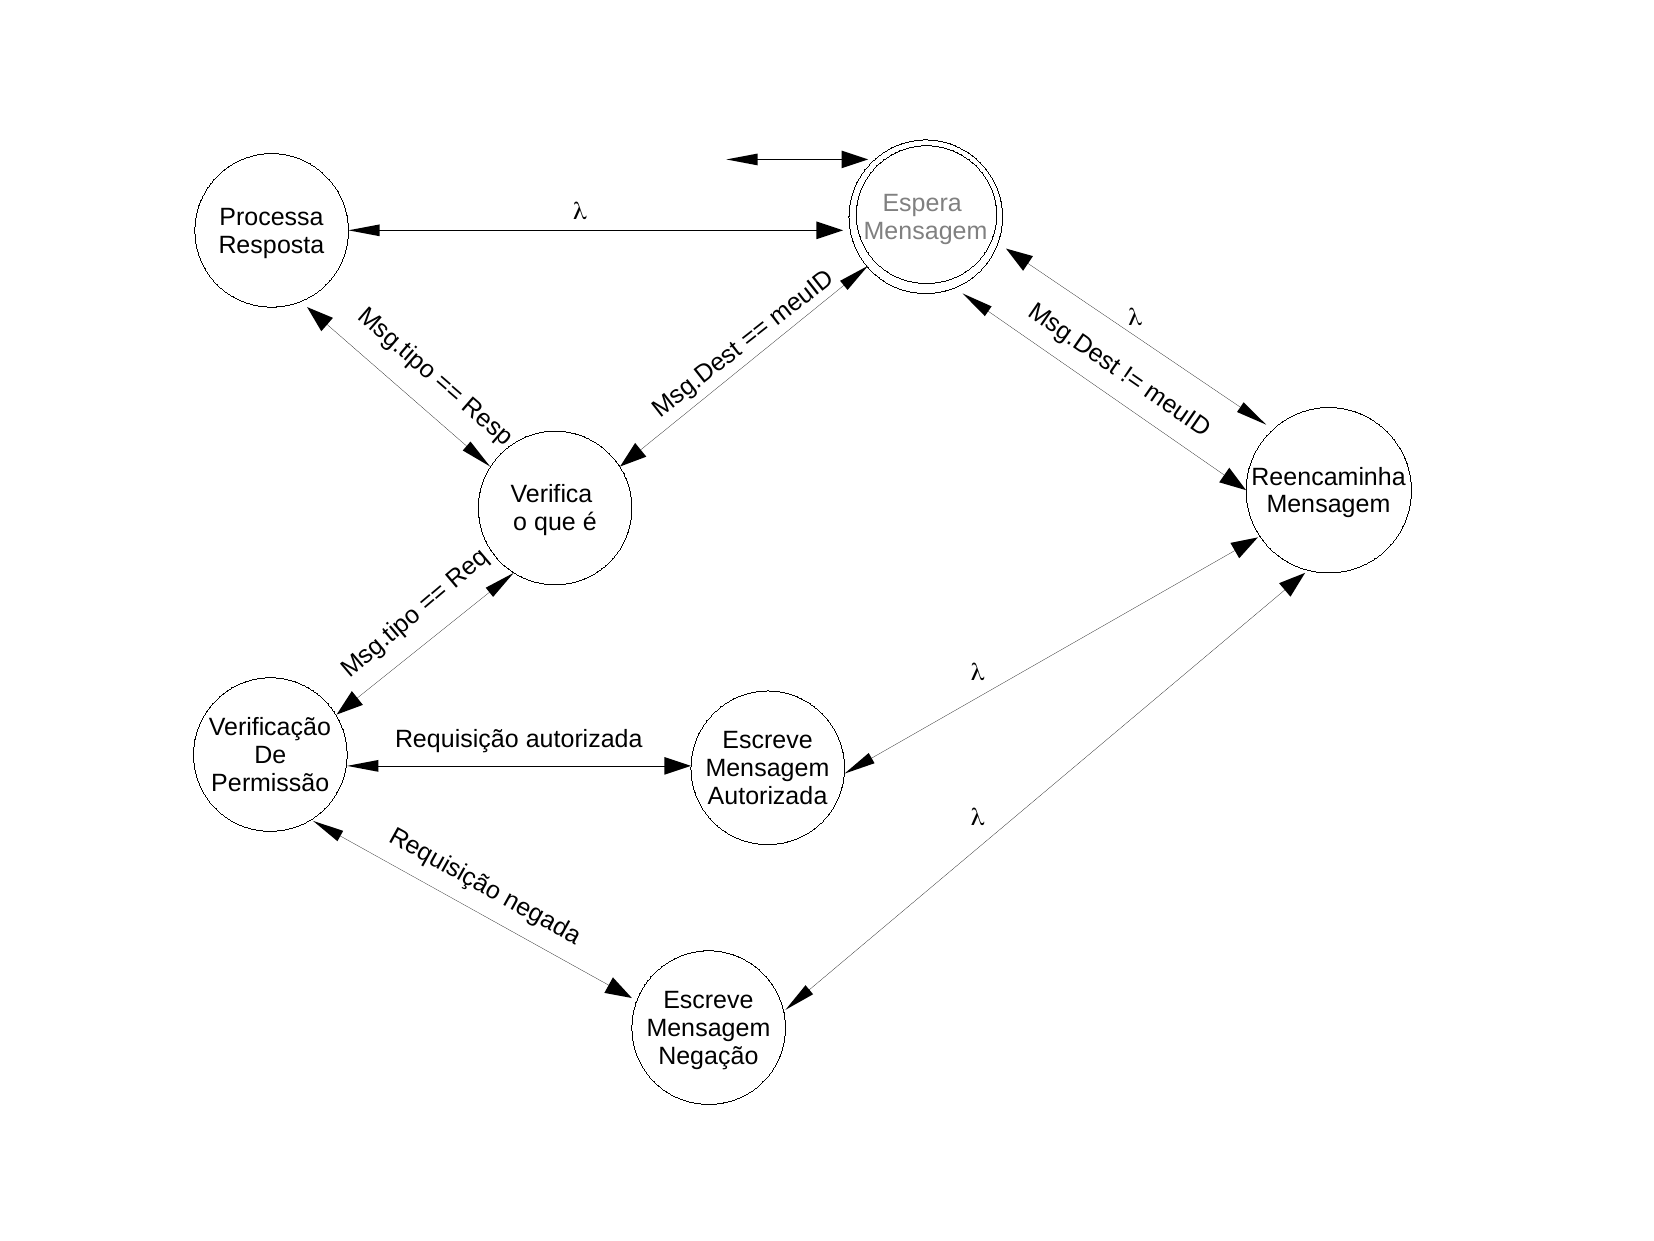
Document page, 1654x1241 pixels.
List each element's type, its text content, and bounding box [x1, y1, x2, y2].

text_box Msg.Dest == meuID [629, 247, 855, 438]
chart [964, 661, 993, 682]
text_box Verificação De Permissão [193, 677, 348, 832]
text_box Msg.tipo == Req [318, 526, 510, 698]
chart [964, 806, 993, 827]
chart [1122, 307, 1150, 328]
chart [566, 200, 595, 221]
text_box [856, 145, 997, 284]
text_box Escreve Mensagem Negação [631, 950, 786, 1105]
text_box Msg.tipo == Resp [336, 286, 536, 467]
text_box Escreve Mensagem Autorizada [690, 690, 845, 845]
text_box Processa Resposta [194, 153, 349, 308]
text_box Verifica o que é [478, 431, 632, 585]
text_box Espera Mensagem [848, 139, 1003, 294]
text_box Reencaminha Mensagem [1246, 407, 1412, 573]
